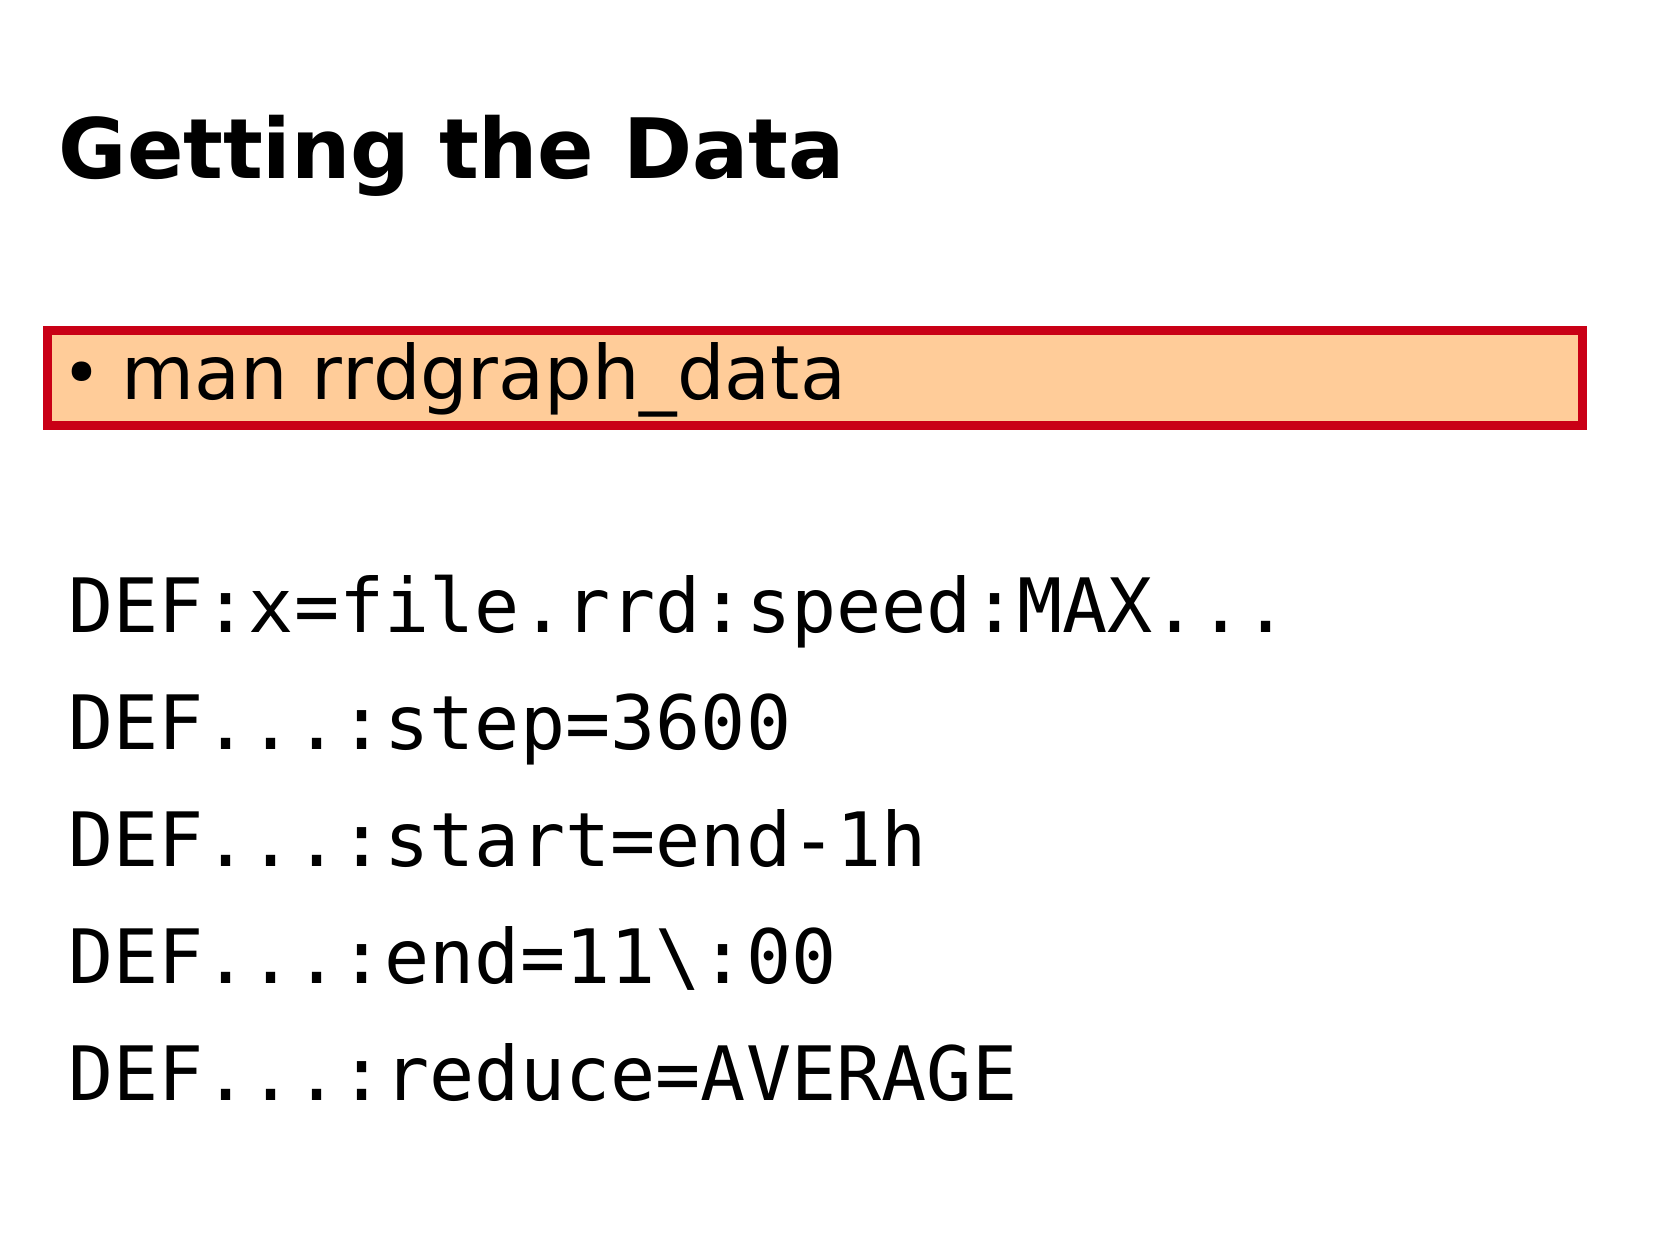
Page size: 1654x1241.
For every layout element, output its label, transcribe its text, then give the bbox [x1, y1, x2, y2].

title Getting the Data [59, 75, 1607, 225]
list man rrdgraph_data DEF:x=file.rrd:speed:MAX... DEF...:step=3600 DEF...:start=end-1h DEF...:end=11\:00 DEF...:reduce=AVERAGE [50, 329, 1571, 1119]
text_box [1571, 330, 1583, 426]
